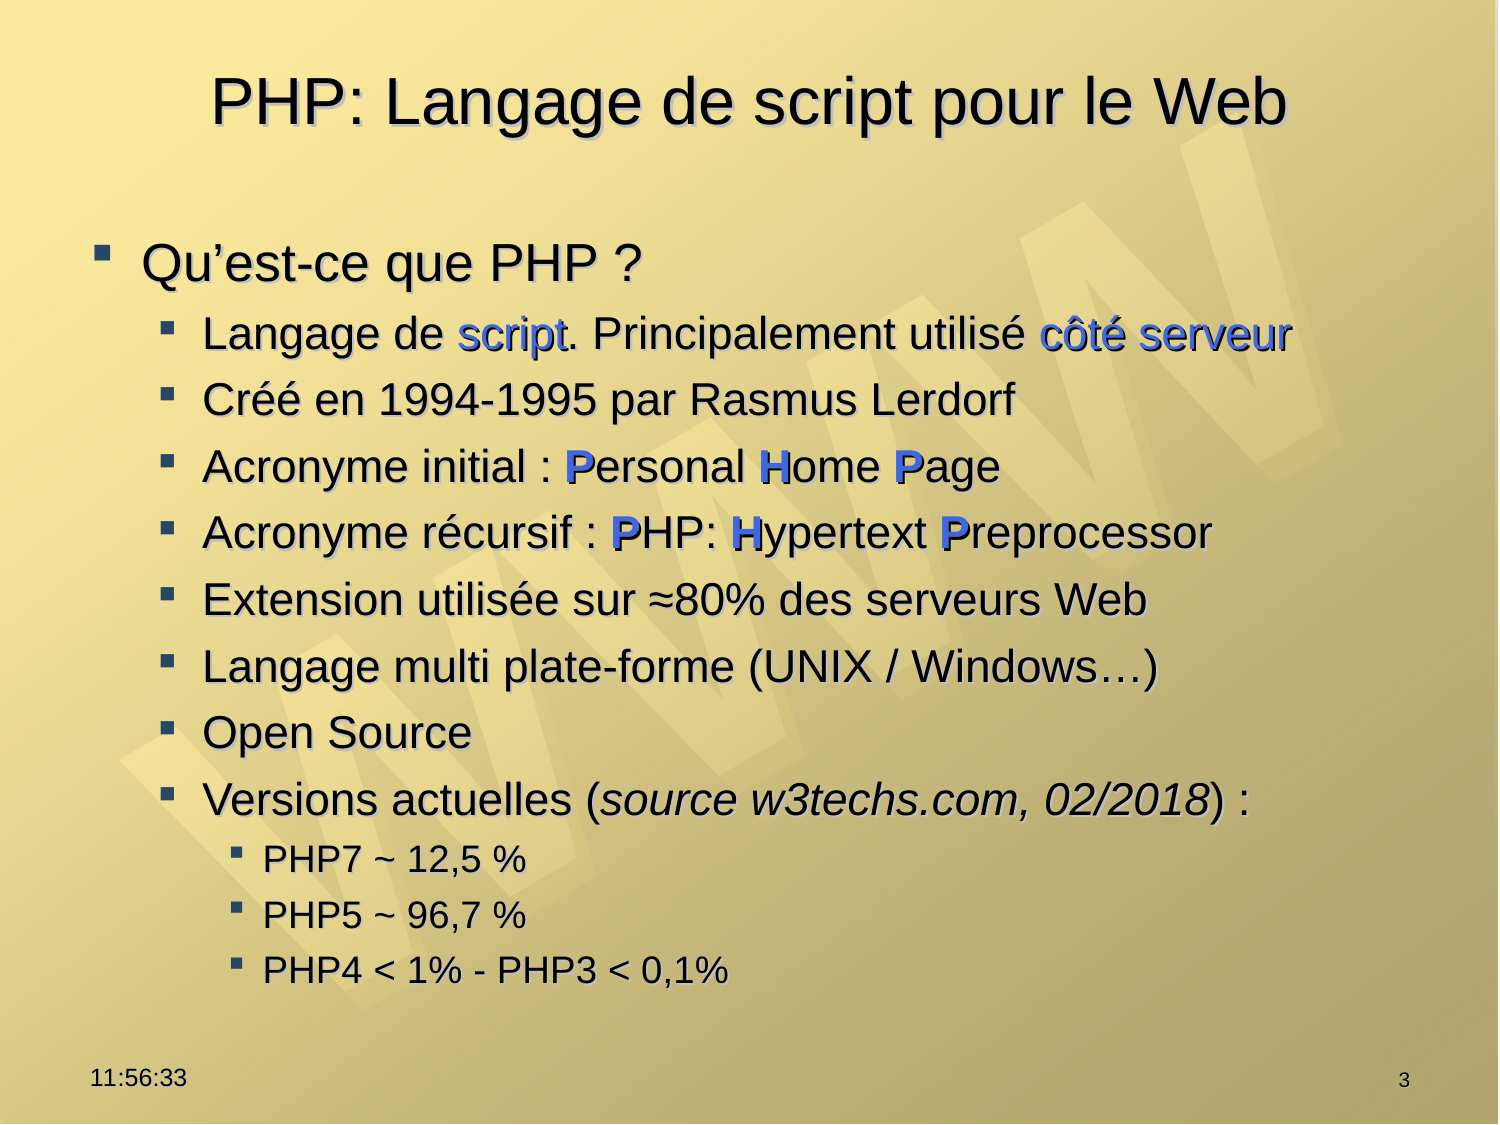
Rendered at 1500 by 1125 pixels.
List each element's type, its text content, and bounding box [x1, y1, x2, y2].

text_box 18:45:29 [74, 1058, 426, 1100]
title PHP: Langage de script pour le Web [75, 45, 1426, 152]
list Qu’est-ce que PHP ? Langage de script. Principalement utilisé côté serveur Créé en 1994-1995 par Rasmus Lerdorf Acronyme initial : Personal Home Page Acronyme récursif : PHP: Hypertext Preprocessor Extension utilisée sur ≈80% des serveurs Web Langage multi plate-forme (UNIX / Windows…) Open Source Versions actuelles (source w3techs.com, 02/2018) : PHP7 ~ 12,5 % PHP5 ~ 96,7 % PHP4 < 1% - PHP3 < 0,1% [75, 219, 1426, 1005]
text_box <numéro> [1074, 1058, 1426, 1100]
